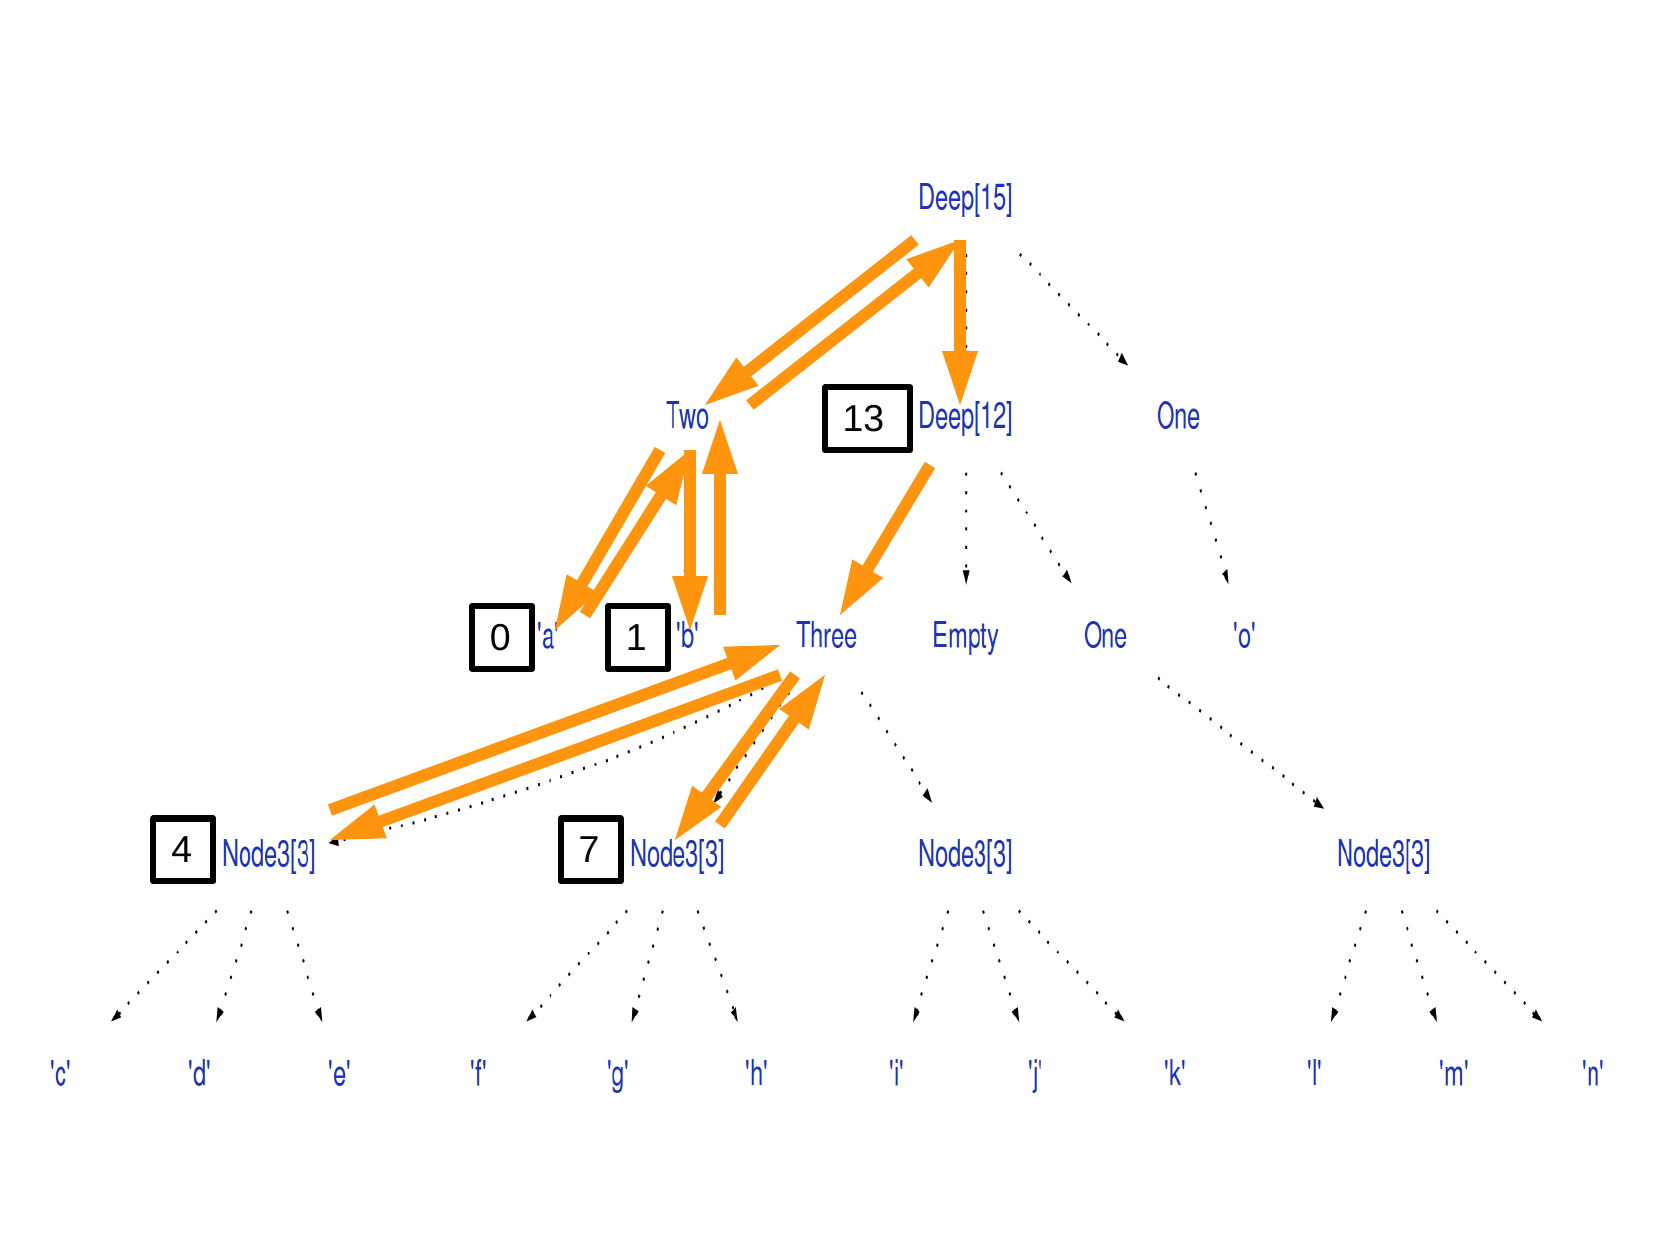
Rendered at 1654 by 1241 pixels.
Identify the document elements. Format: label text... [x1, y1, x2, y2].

text_box 1 [608, 605, 669, 669]
text_box 0 [472, 605, 533, 669]
text_box 7 [560, 818, 621, 882]
text_box 13 [825, 387, 911, 451]
text_box 4 [153, 818, 214, 882]
picture [0, 135, 1653, 1141]
